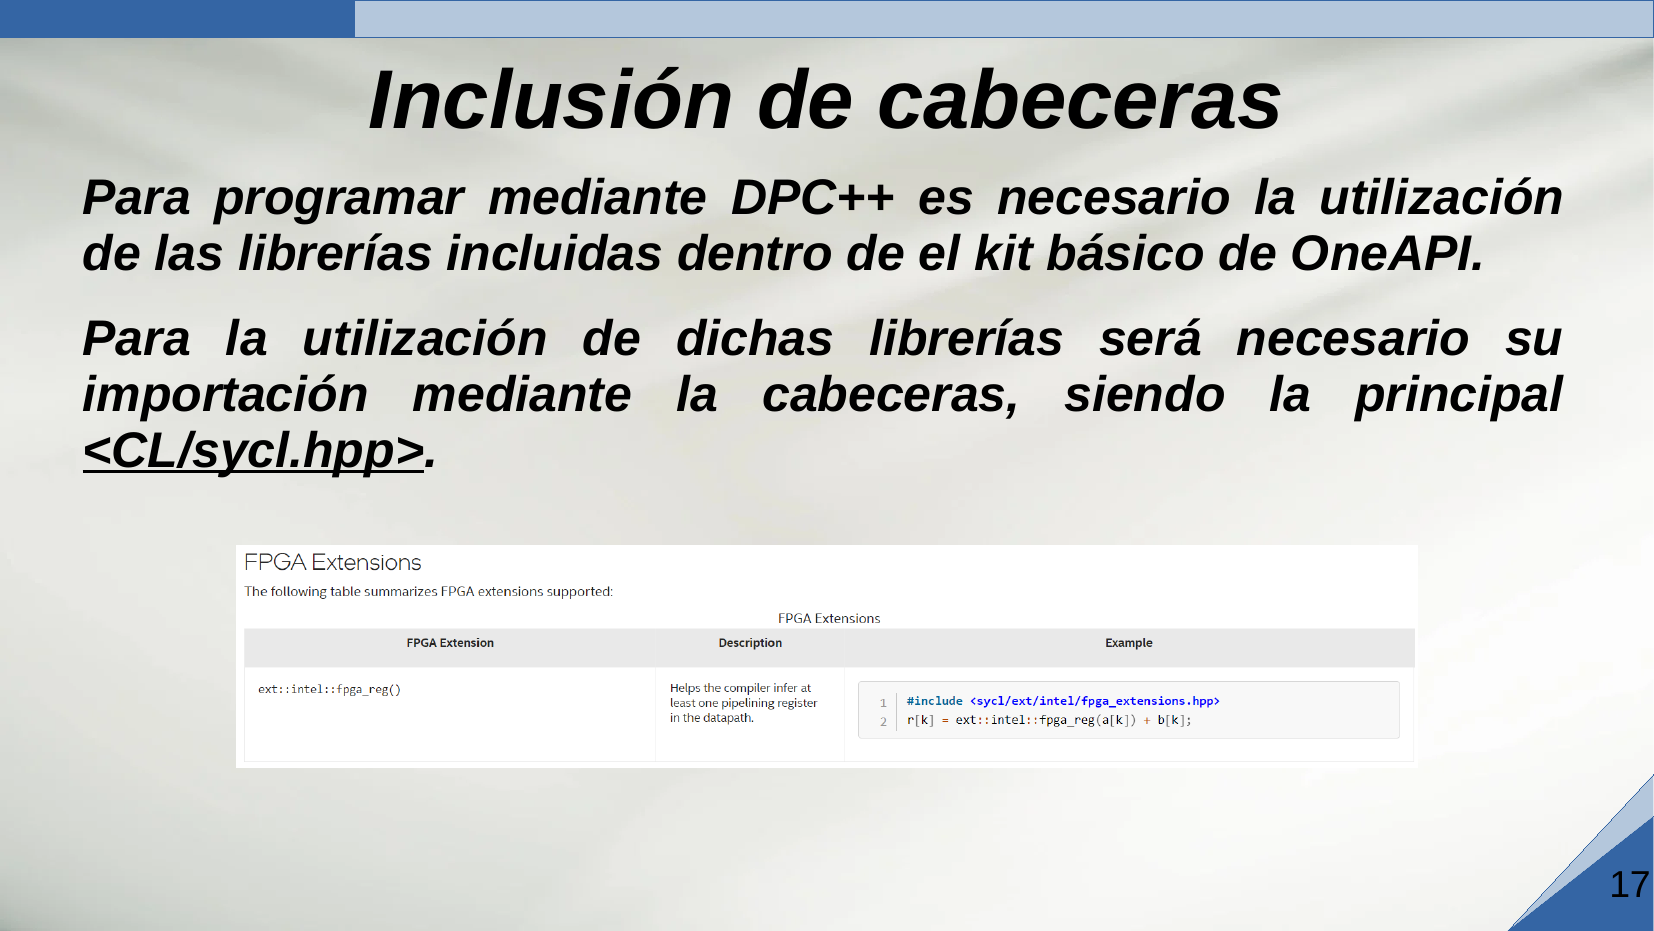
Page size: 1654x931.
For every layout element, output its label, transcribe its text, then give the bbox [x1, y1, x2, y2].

title Inclusión de cabeceras [82, 21, 1571, 178]
text_box [1507, 773, 1654, 931]
list Para programar mediante DPC++ es necesario la utilización de las librerías incluidas dentro de el kit básico de OneAPI. Para la utilización de dichas librerías será necesario su importación mediante la cabeceras, siendo la principal <CL/sycl.hpp>. [82, 178, 1565, 650]
text_box <número> [1594, 856, 1654, 927]
picture [0, 38, 1654, 931]
text_box [0, 0, 1654, 38]
